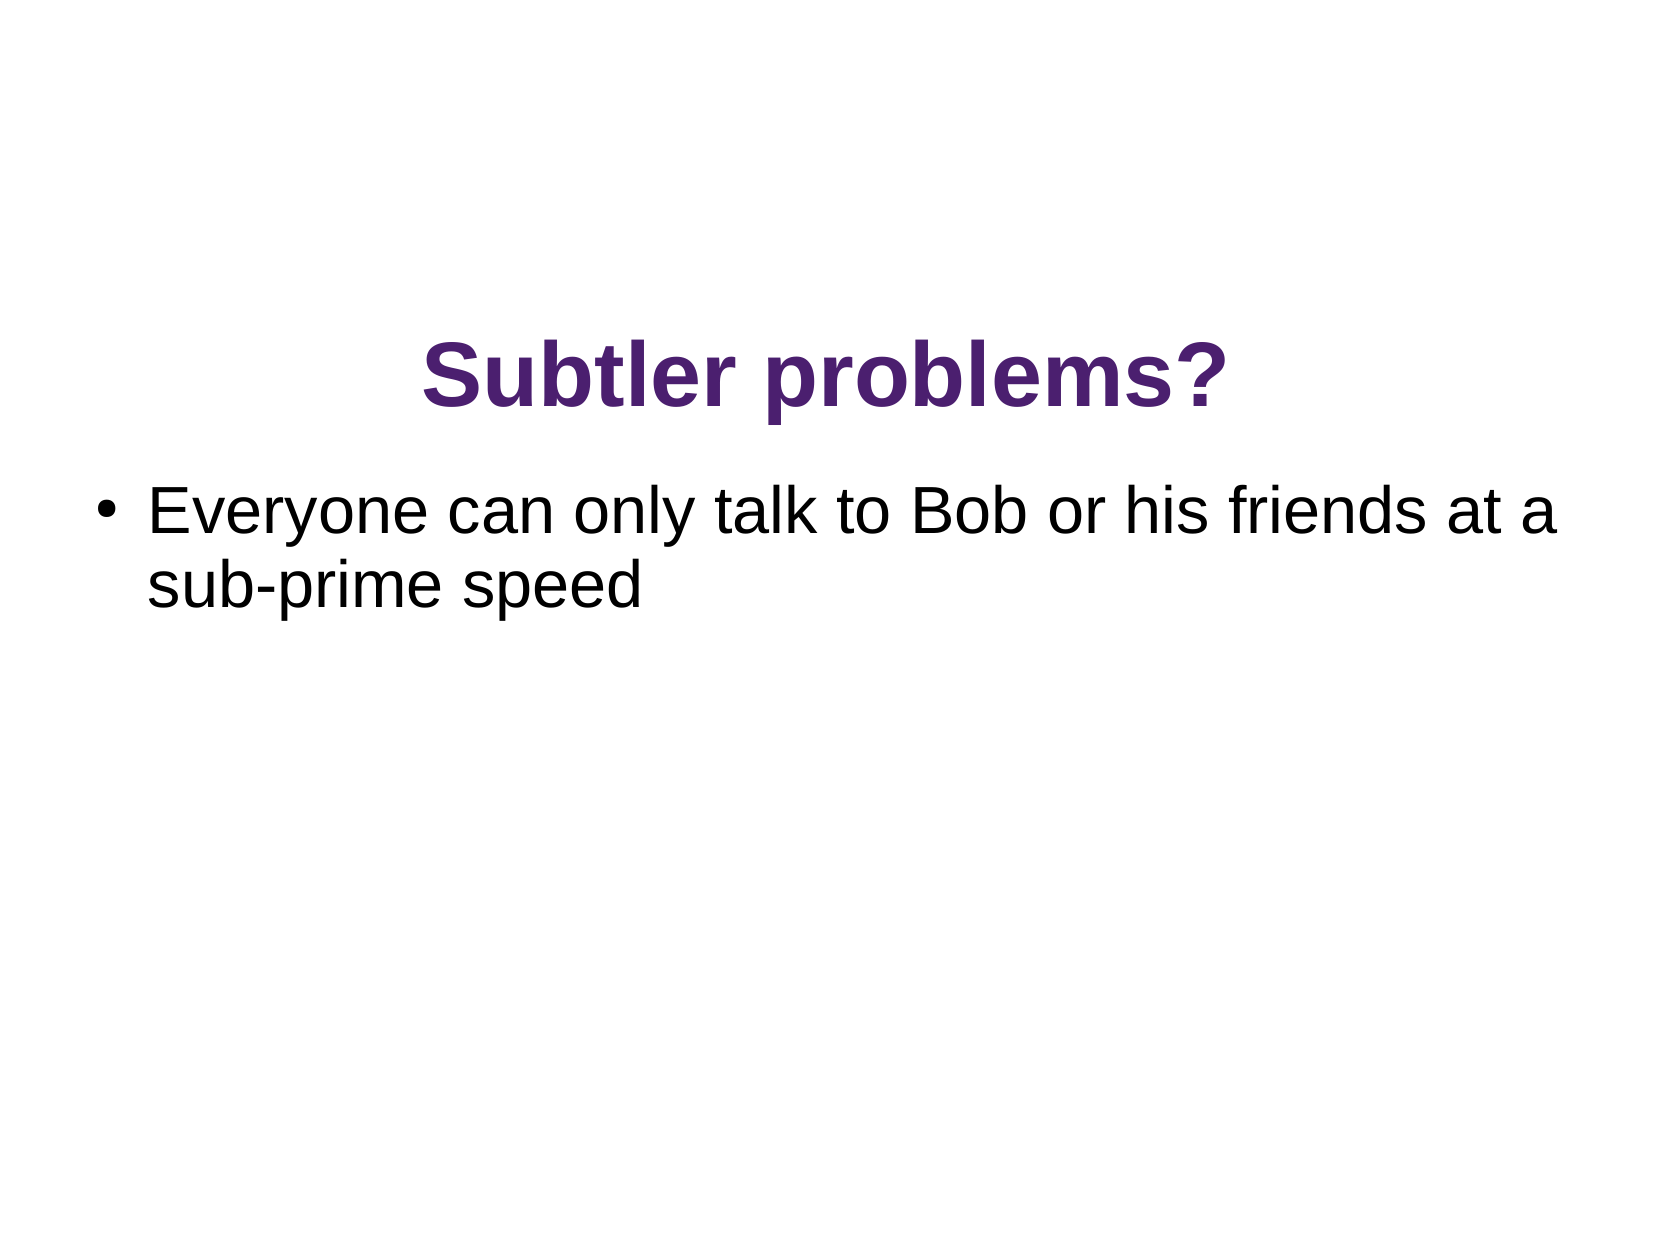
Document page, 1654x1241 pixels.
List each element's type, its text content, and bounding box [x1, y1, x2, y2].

list Everyone can only talk to Bob or his friends at a sub-prime speed [77, 472, 1566, 1192]
title Subtler problems? [82, 271, 1571, 479]
